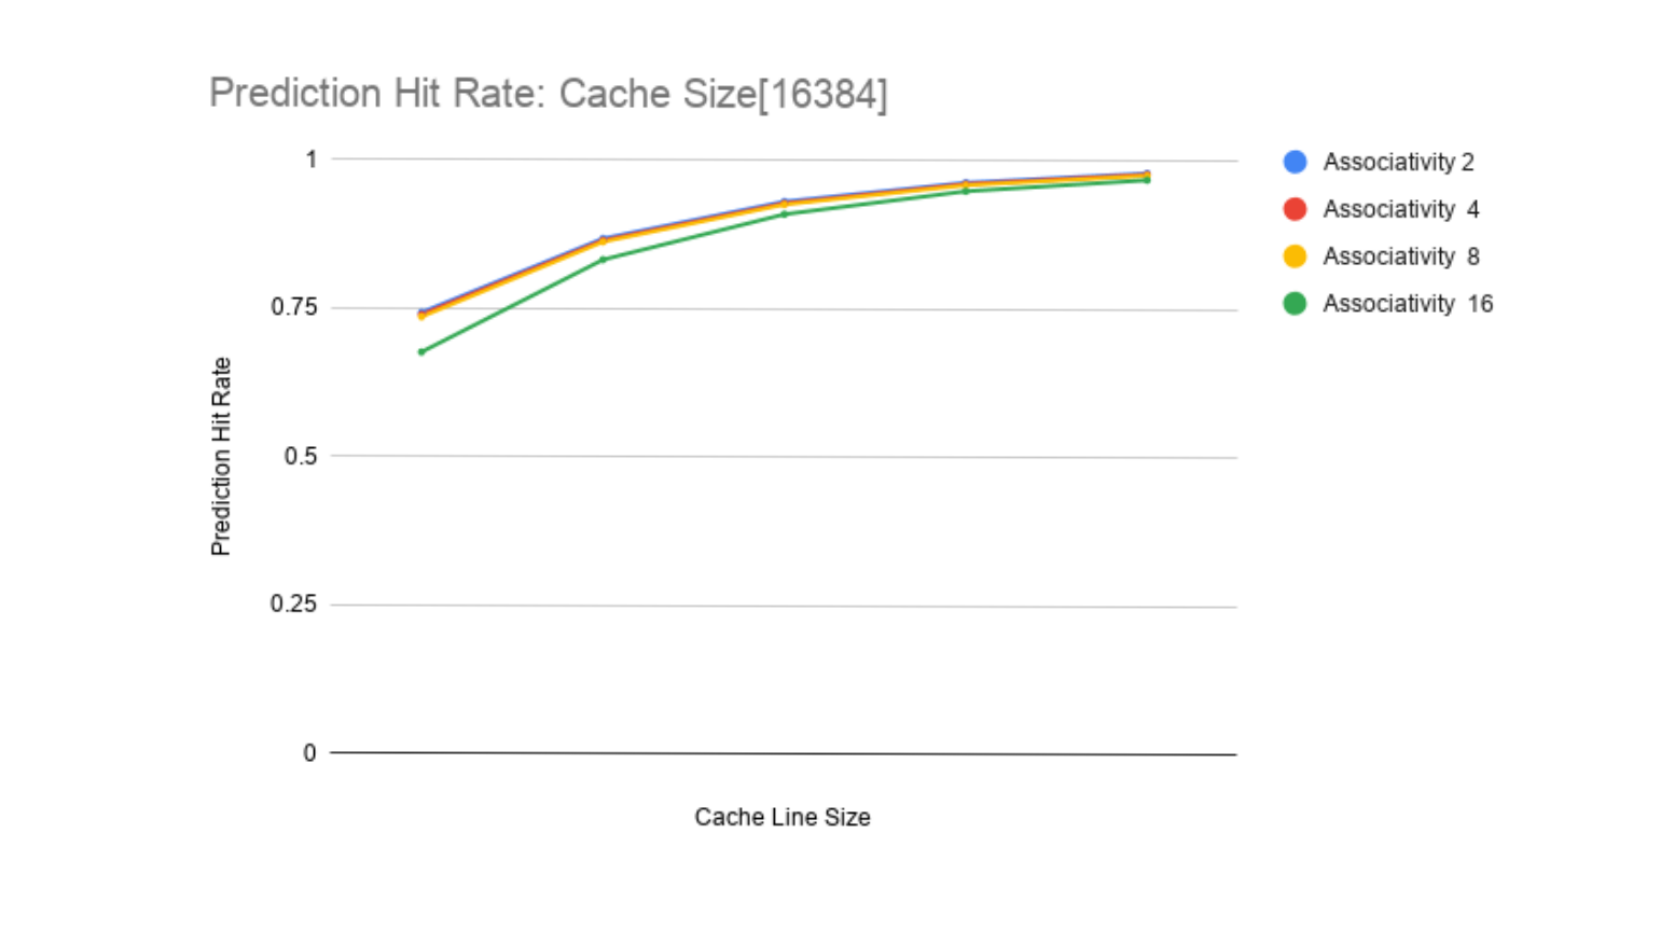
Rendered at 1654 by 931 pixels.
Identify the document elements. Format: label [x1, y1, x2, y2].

picture [165, 27, 1536, 875]
